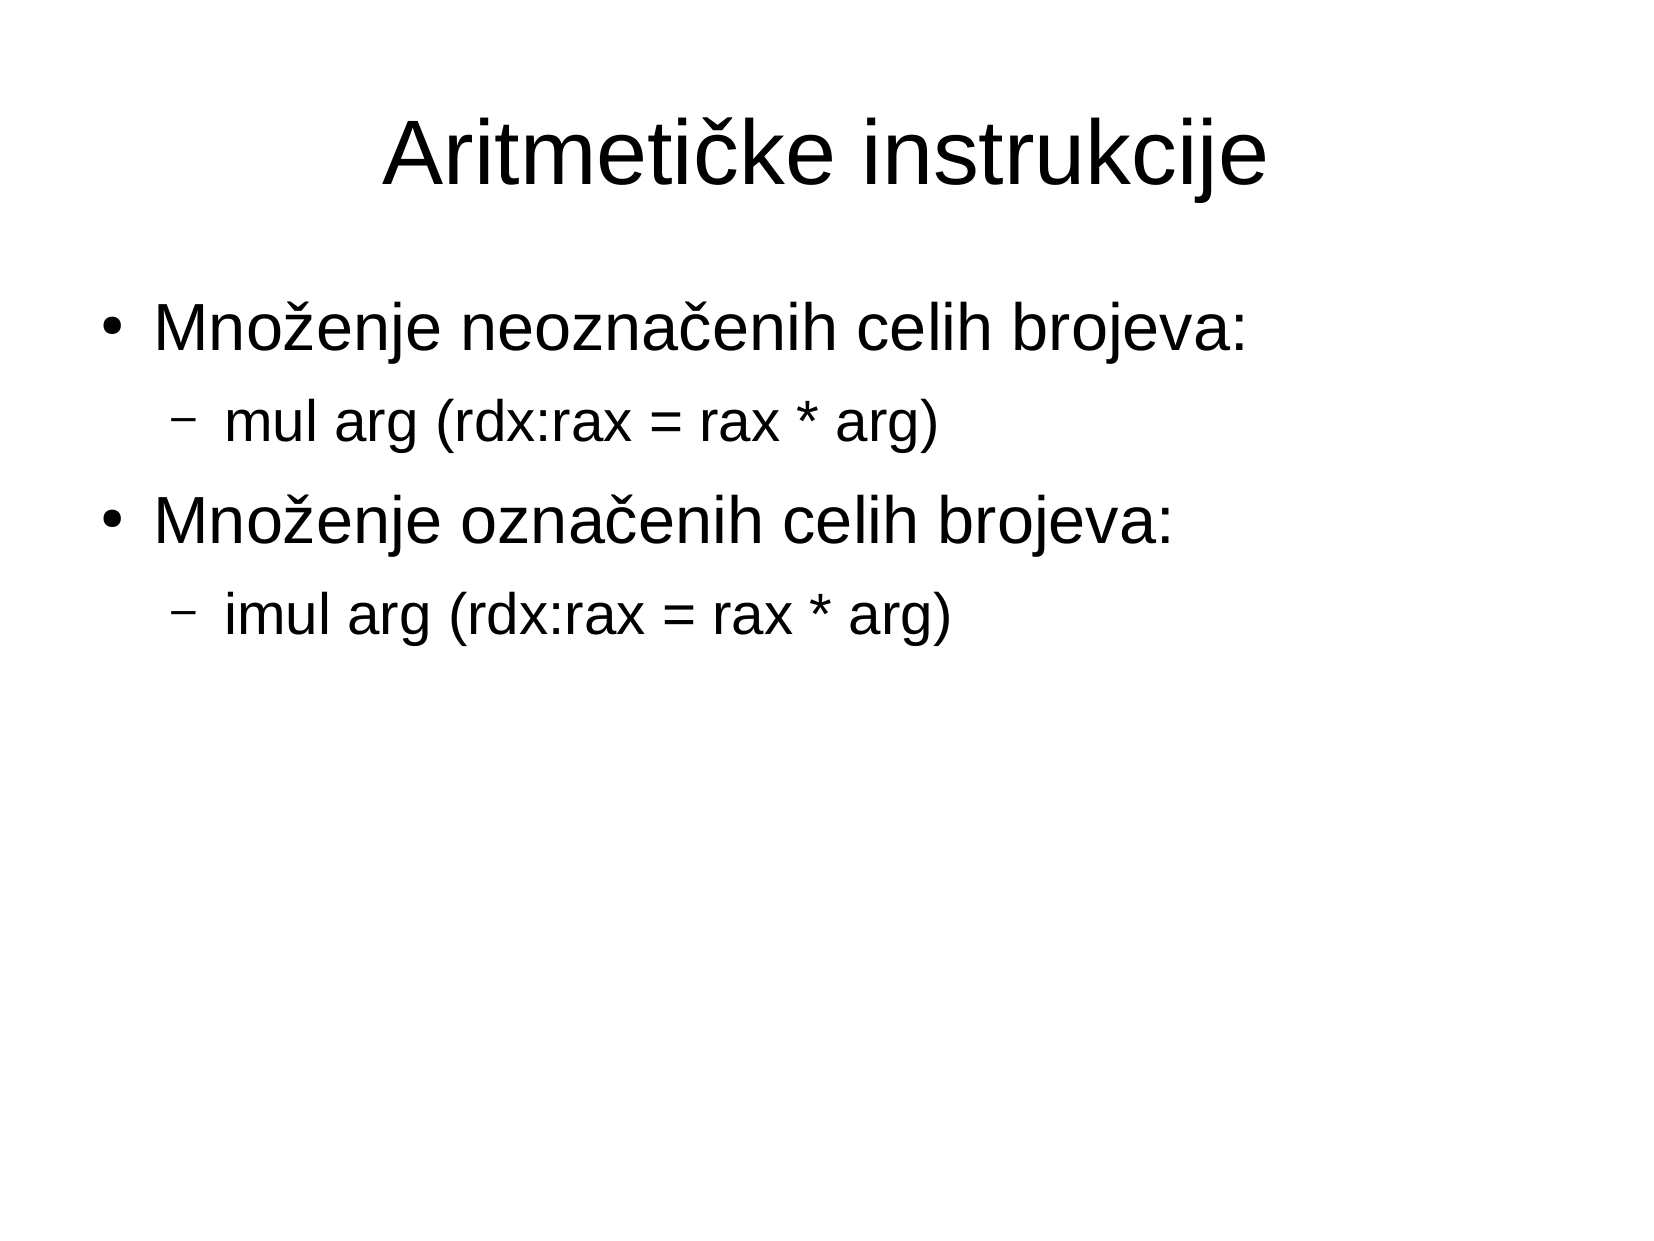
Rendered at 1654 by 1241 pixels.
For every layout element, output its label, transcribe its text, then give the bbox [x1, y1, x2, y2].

list Množenje neoznačenih celih brojeva: mul arg (rdx:rax = rax * arg) Množenje označenih celih brojeva: imul arg (rdx:rax = rax * arg) [82, 290, 1571, 1010]
title Aritmetičke instrukcije [82, 49, 1571, 257]
